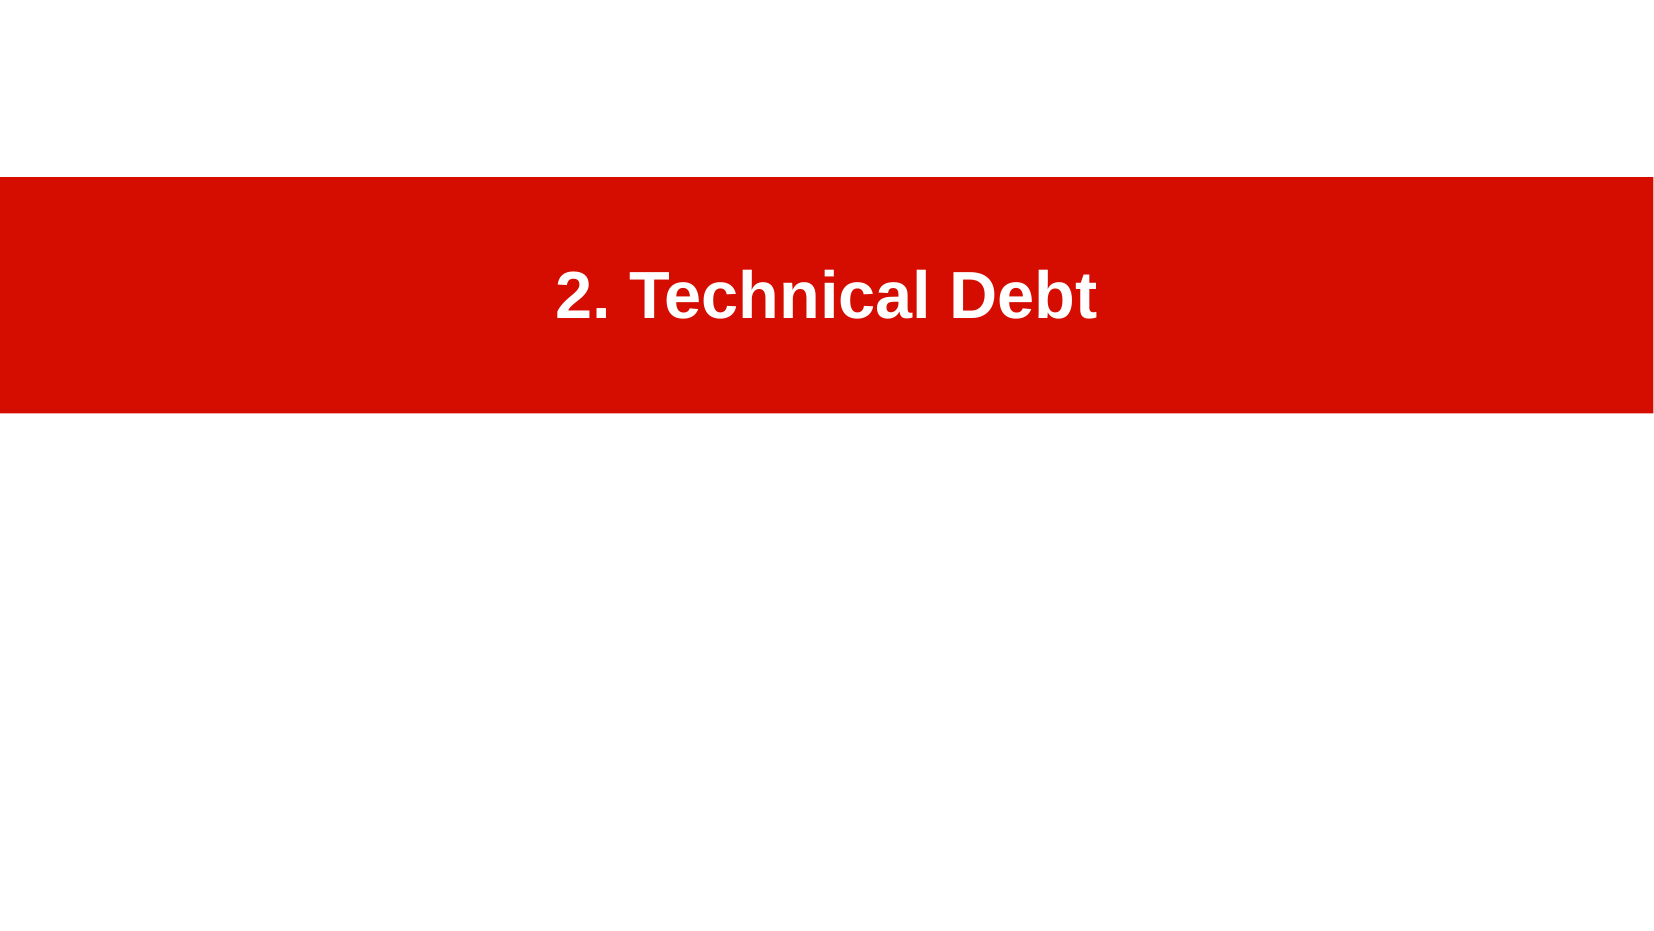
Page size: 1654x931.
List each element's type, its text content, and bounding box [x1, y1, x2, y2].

title 2. Technical Debt [0, 177, 1654, 414]
